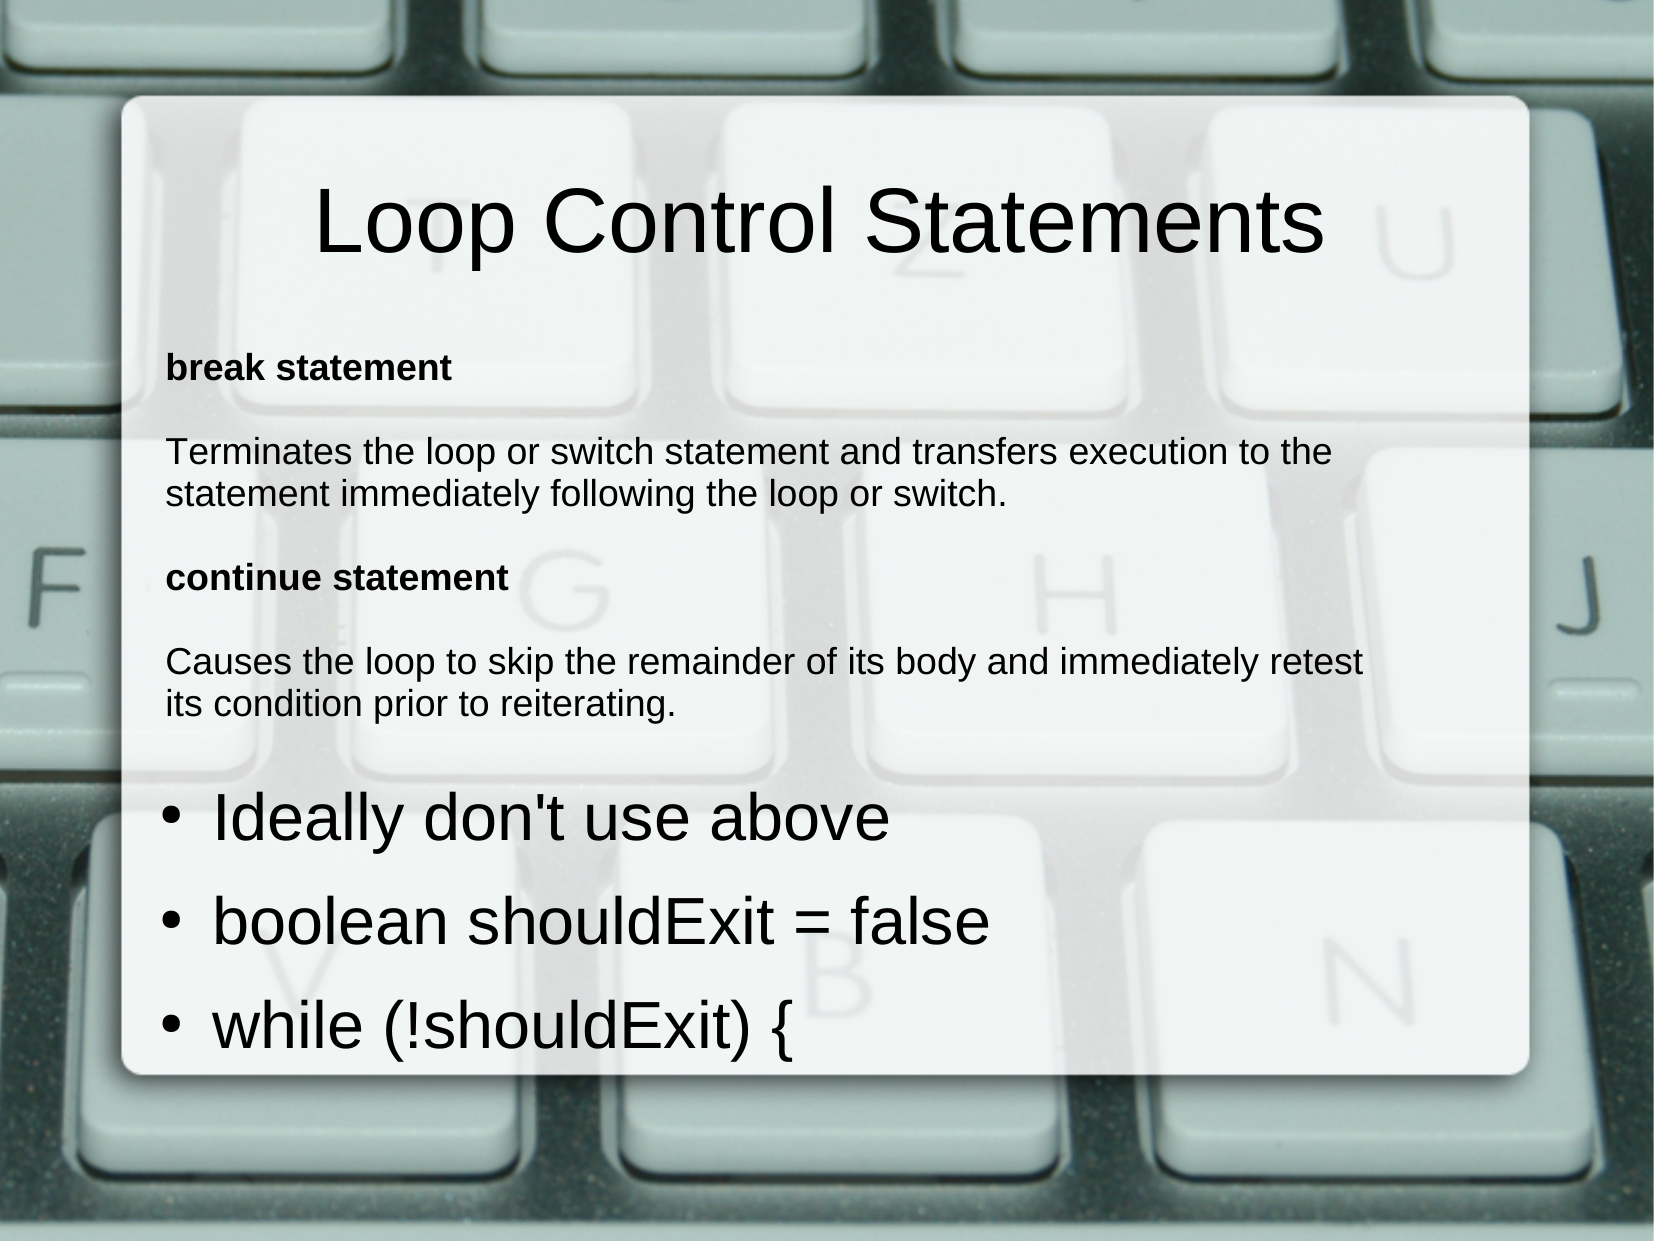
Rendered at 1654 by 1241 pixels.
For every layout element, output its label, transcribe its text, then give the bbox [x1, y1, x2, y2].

picture [0, 0, 1654, 1241]
text_box break statement Terminates the loop or switch statement and transfers execution to the statement immediately following the loop or switch. continue statement Causes the loop to skip the remainder of its body and immediately retest its condition prior to reiterating. [165, 304, 1654, 863]
list Ideally don't use above boolean shouldExit = false while (!shouldExit) { [141, 779, 1501, 1063]
title Loop Control Statements [135, 117, 1506, 325]
